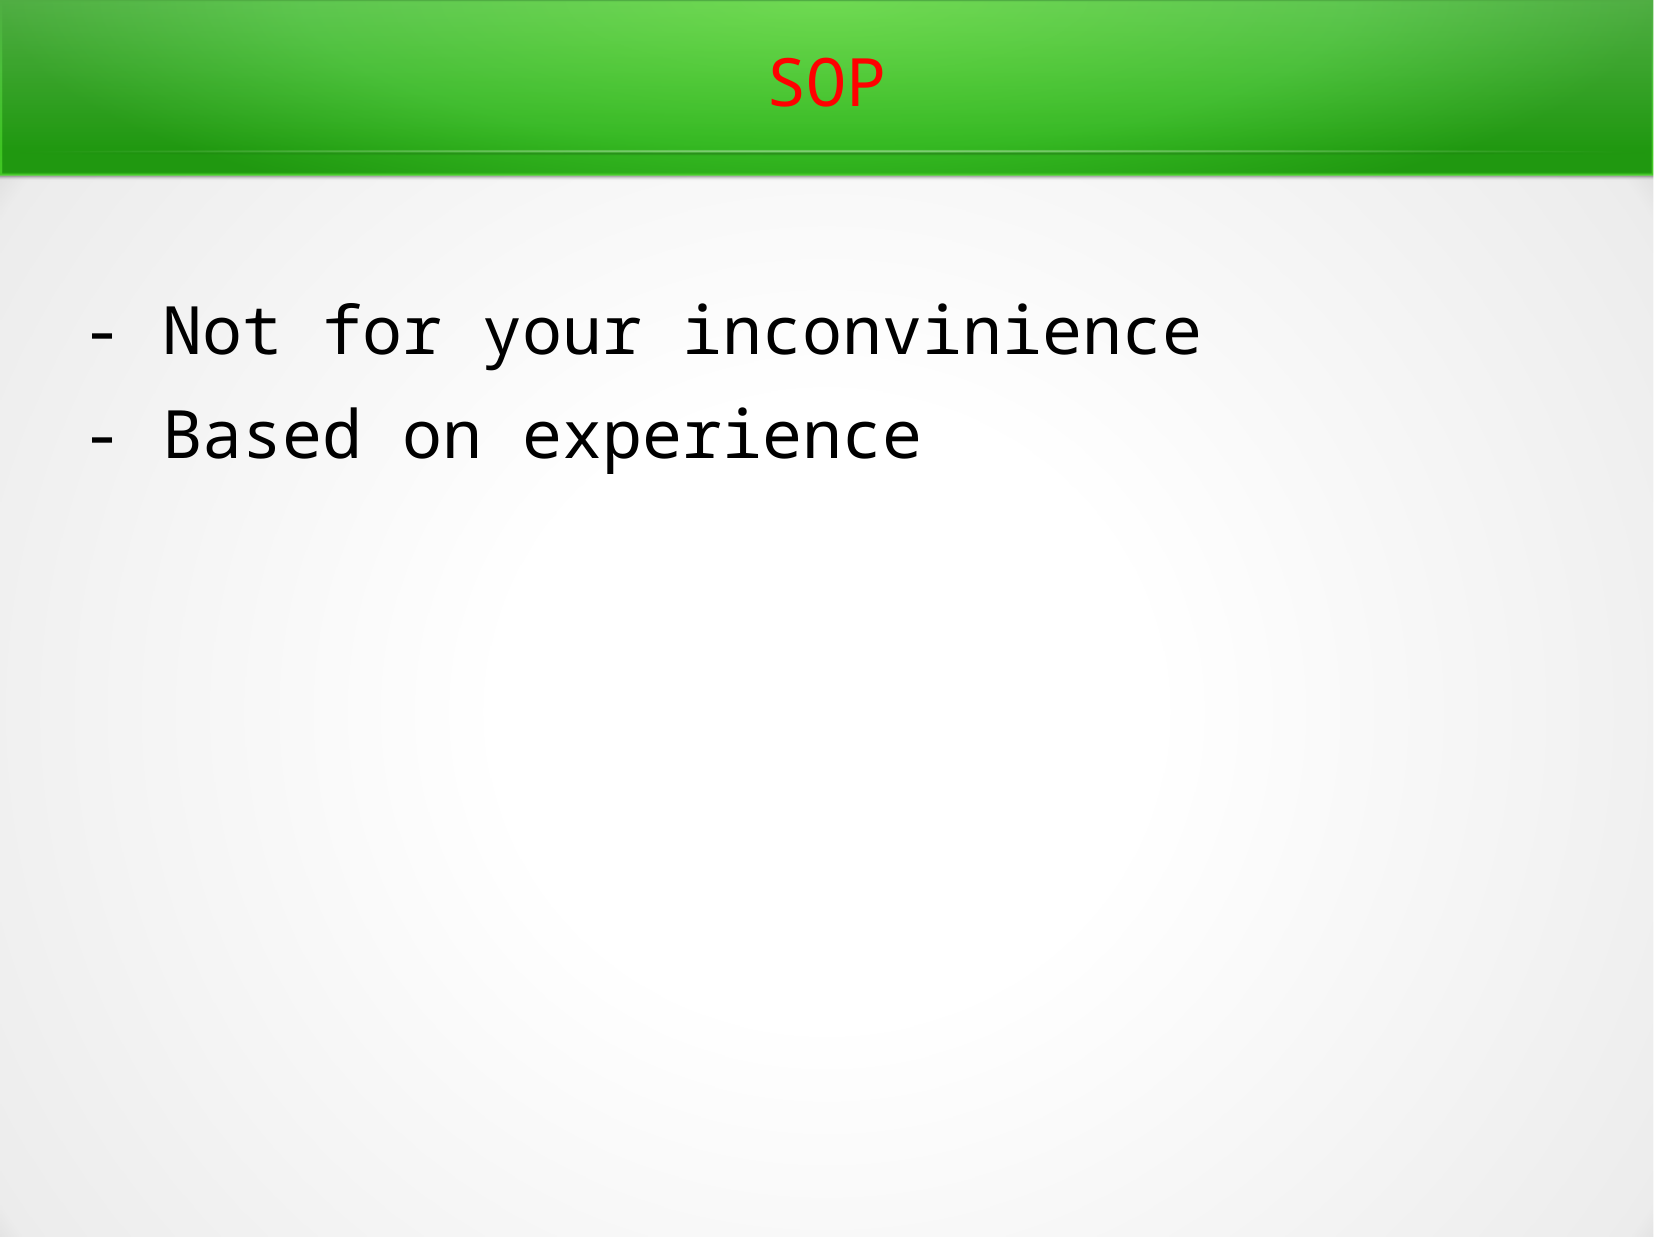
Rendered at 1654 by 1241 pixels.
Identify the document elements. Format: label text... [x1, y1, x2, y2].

list - Not for your inconvinience - Based on experience [82, 290, 1571, 1202]
picture [0, 0, 1654, 1237]
title SOP [82, 11, 1571, 154]
